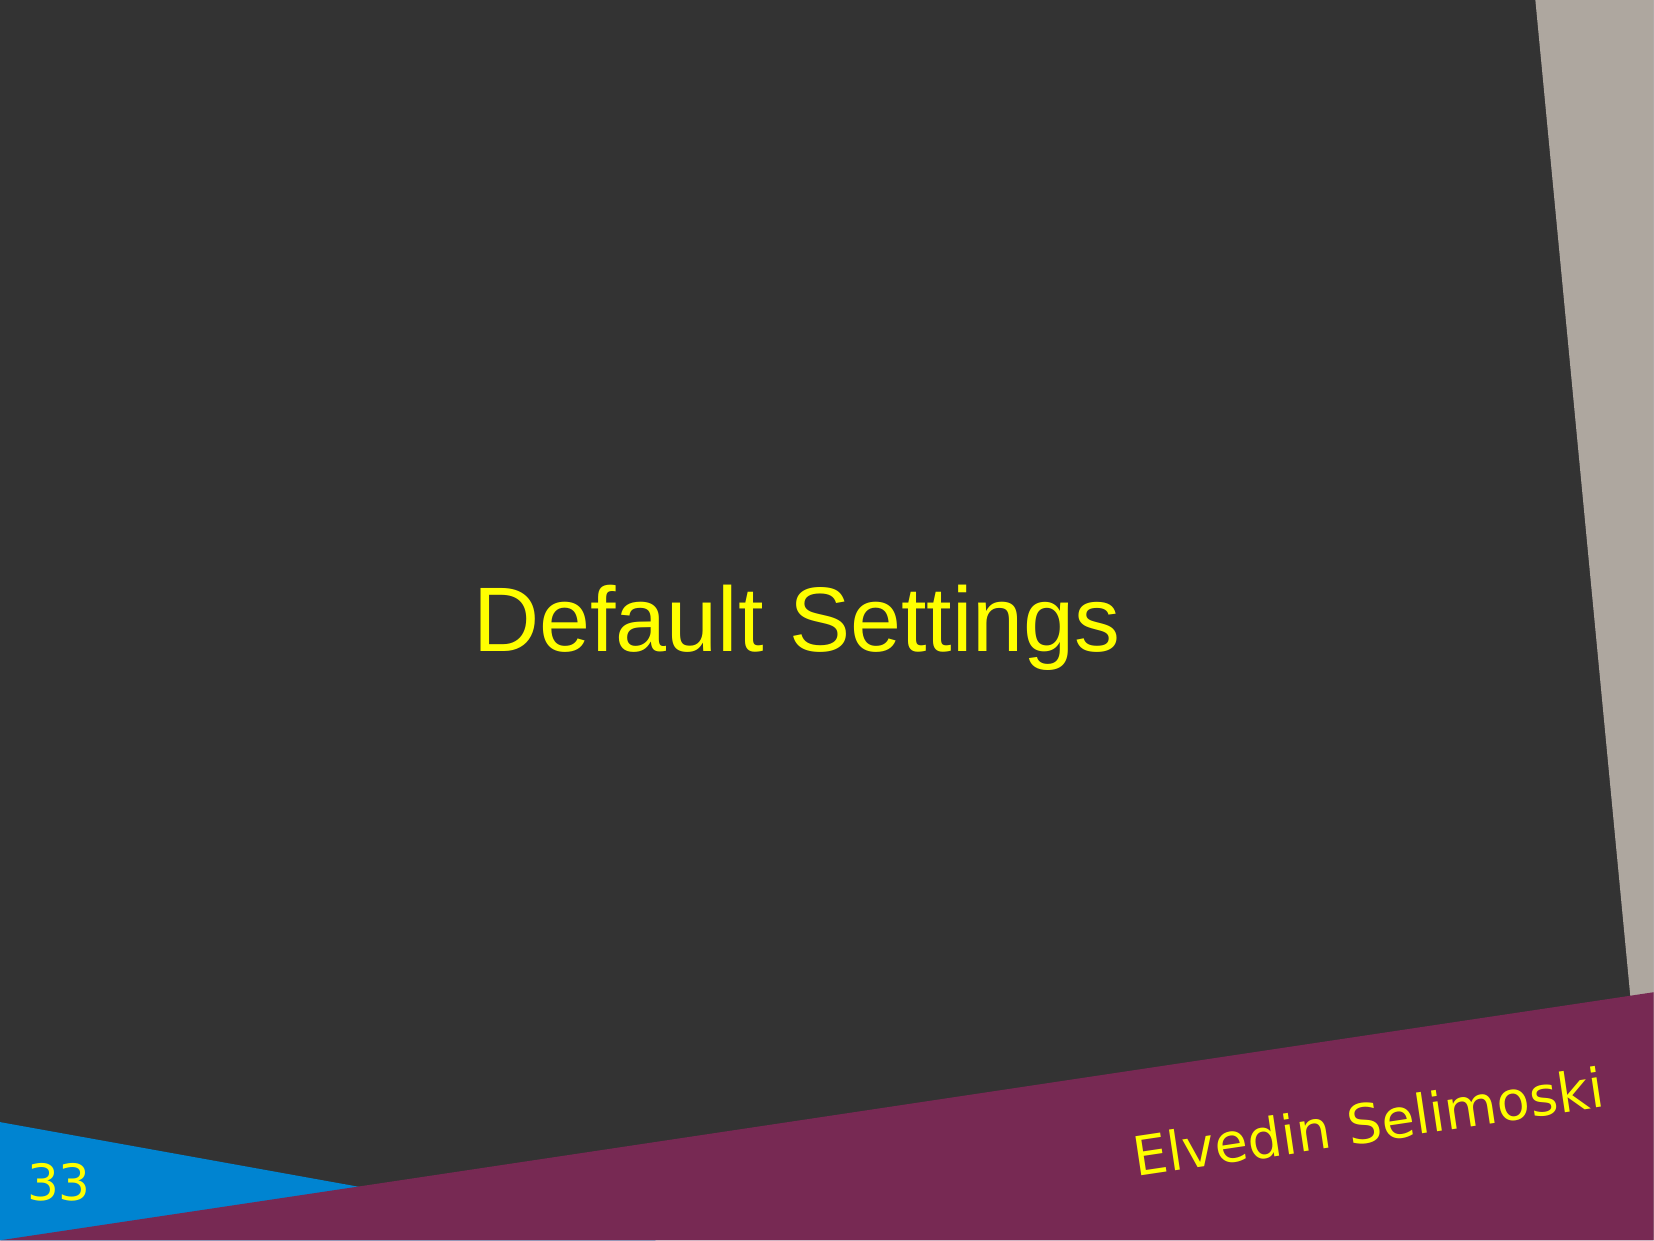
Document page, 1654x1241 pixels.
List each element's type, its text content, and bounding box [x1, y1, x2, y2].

title Default Settings [53, 407, 1542, 833]
text_box Elvedin Selimoski [1052, 1015, 1629, 1239]
